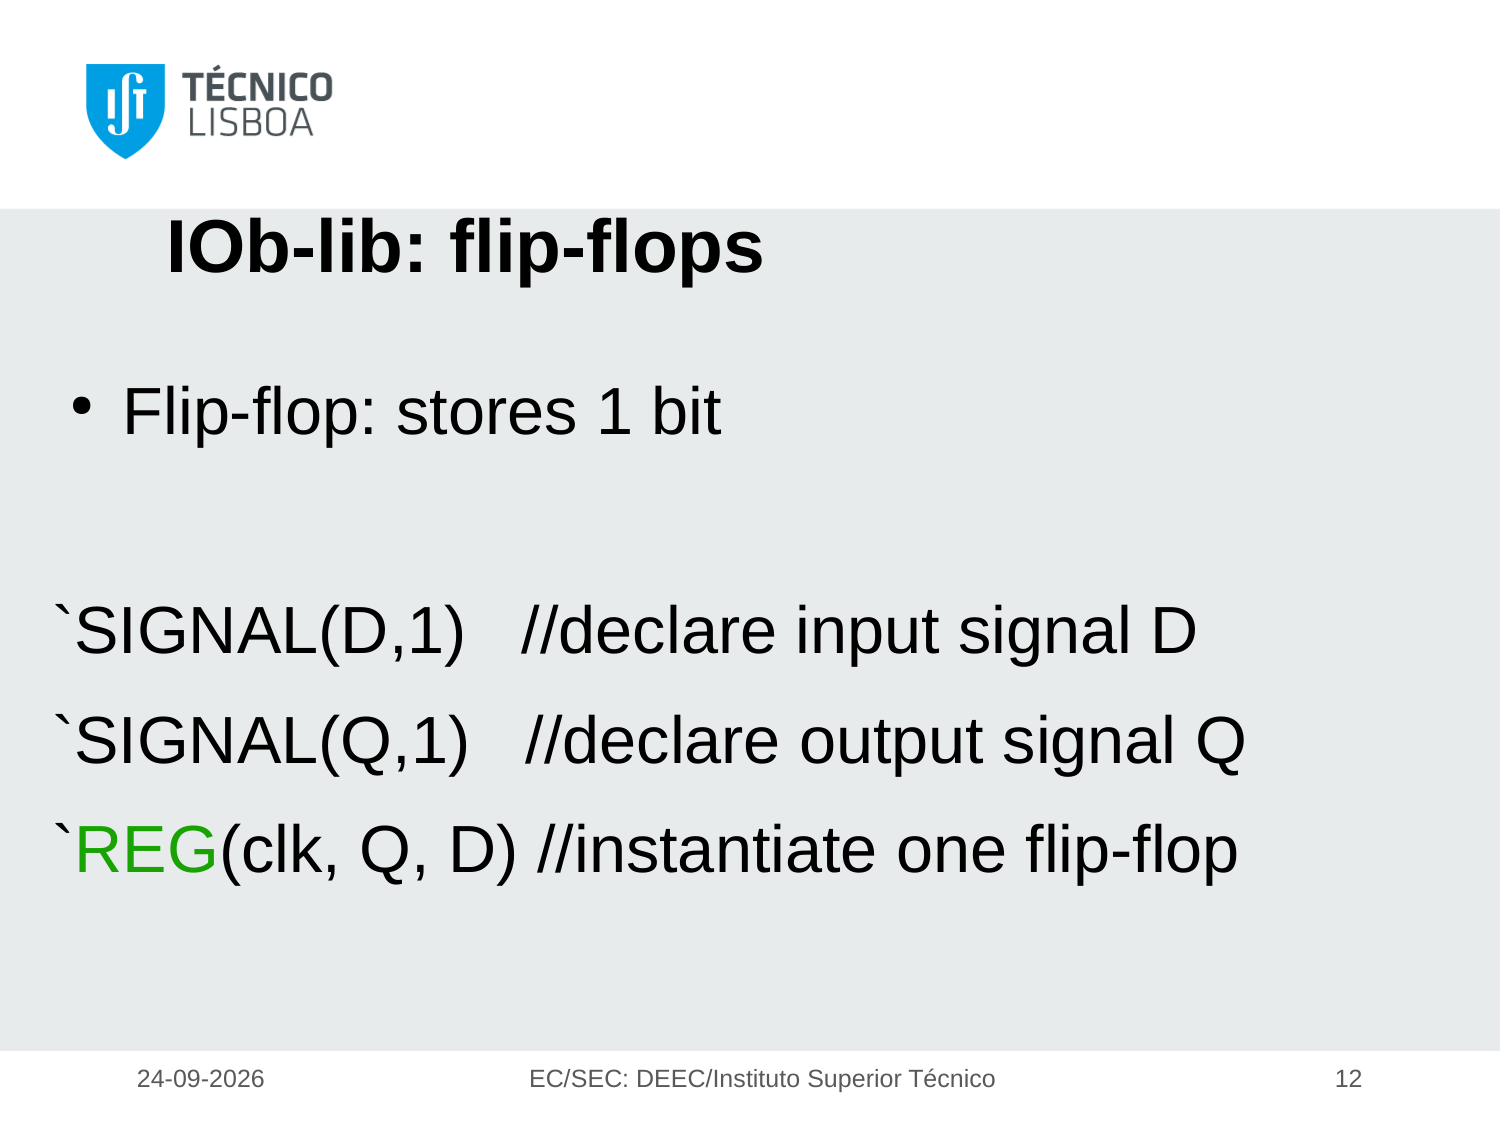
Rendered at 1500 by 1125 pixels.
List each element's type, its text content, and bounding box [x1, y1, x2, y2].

footer EC/SEC: DEEC/Instituto Superior Técnico [512, 1052, 1021, 1103]
picture [0, 0, 1500, 1125]
slide_number <number> [1077, 1052, 1378, 1103]
slide_number 04-01-2023 [121, 1052, 425, 1103]
list Flip-flop: stores 1 bit `SIGNAL(D,1) //declare input signal D `SIGNAL(Q,1) //declare output signal Q `REG(clk, Q, D) //instantiate one flip-flop [52, 367, 1465, 1030]
title IOb-lib: flip-flops [151, 171, 1408, 314]
